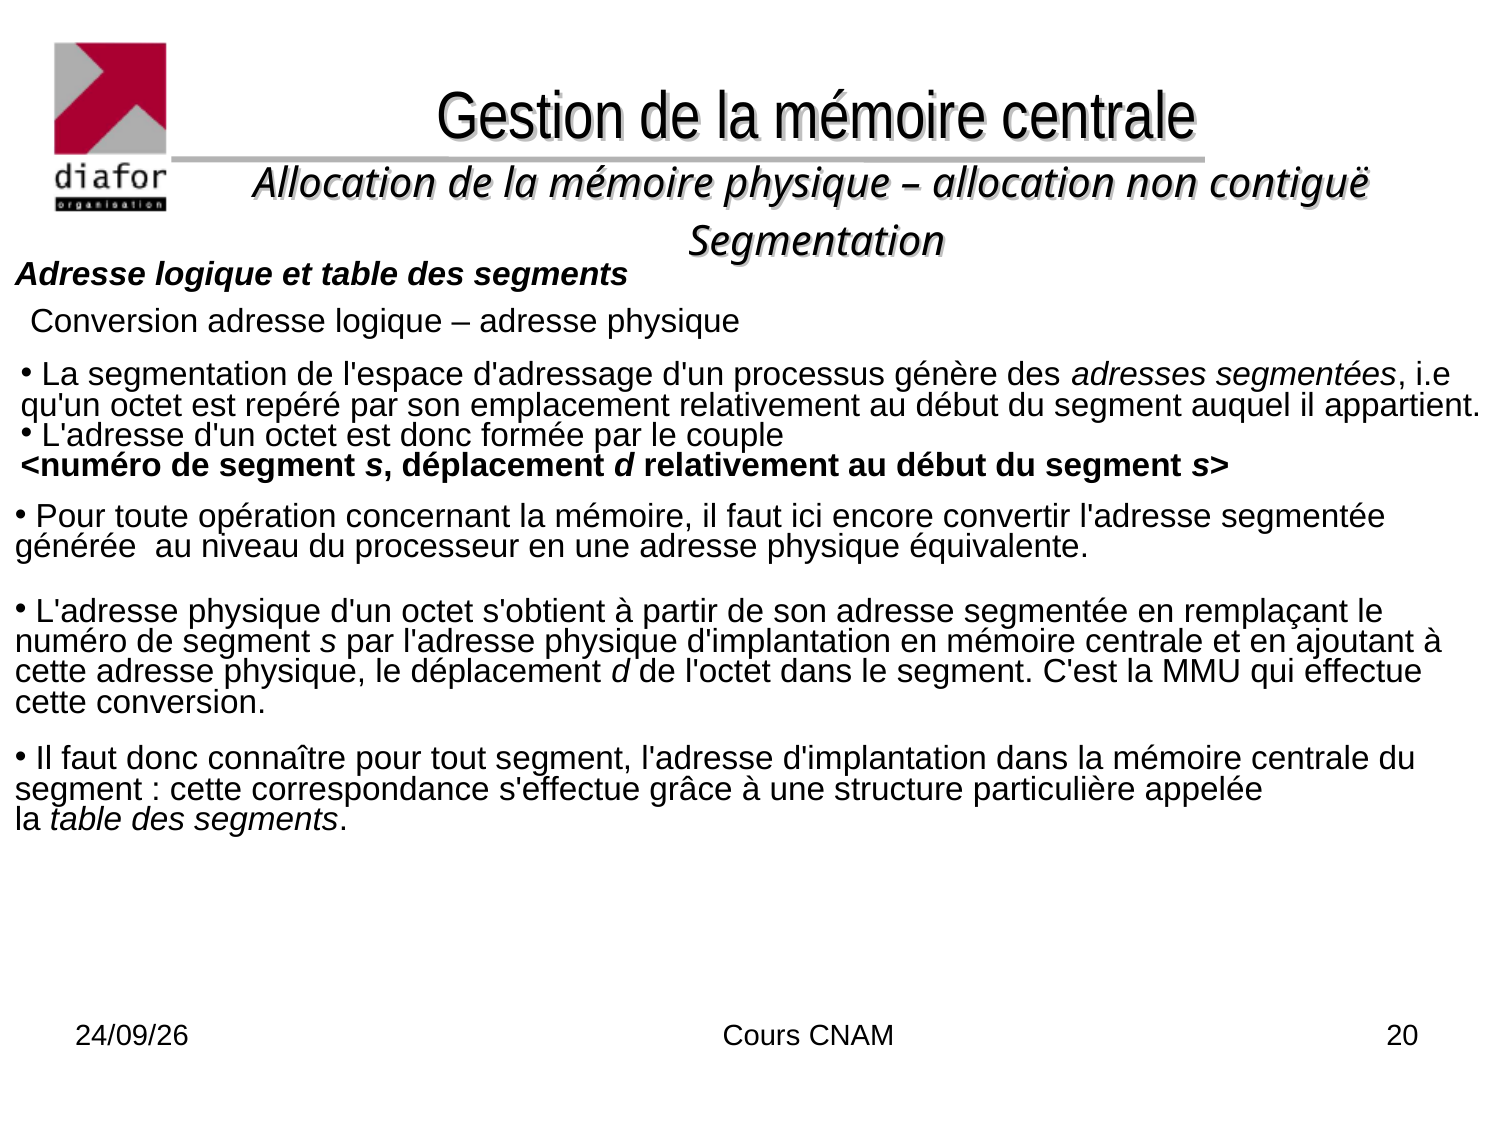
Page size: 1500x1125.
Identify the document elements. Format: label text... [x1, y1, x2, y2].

text_box Conversion adresse logique – adresse physique [5, 301, 757, 347]
text_box Pour toute opération concernant la mémoire, il faut ici encore convertir l'adresse segmentée générée au niveau du processeur en une adresse physique équivalente. [0, 496, 1413, 572]
text_box La segmentation de l'espace d'adressage d'un processus génère des adresses segmentées, i.e qu'un octet est repéré par son emplacement relativement au début du segment auquel il appartient. L'adresse d'un octet est donc formée par le couple <numéro de segment s, déplacement d relativement au début du segment s> [5, 354, 1499, 491]
text_box Il faut donc connaître pour tout segment, l'adresse d'implantation dans la mémoire centrale du segment : cette correspondance s'effectue grâce à une structure particulière appelée la table des segments. [0, 738, 1443, 844]
title Gestion de la mémoire centrale Allocation de la mémoire physique – allocation non contiguë Segmentation [133, 69, 1500, 273]
picture [53, 42, 168, 213]
text_box L'adresse physique d'un octet s'obtient à partir de son adresse segmentée en remplaçant le numéro de segment s par l'adresse physique d'implantation en mémoire centrale et en ajoutant à cette adresse physique, le déplacement d de l'octet dans le segment. C'est la MMU qui effectue cette conversion. [0, 590, 1468, 727]
text_box Adresse logique et table des segments [0, 253, 645, 300]
